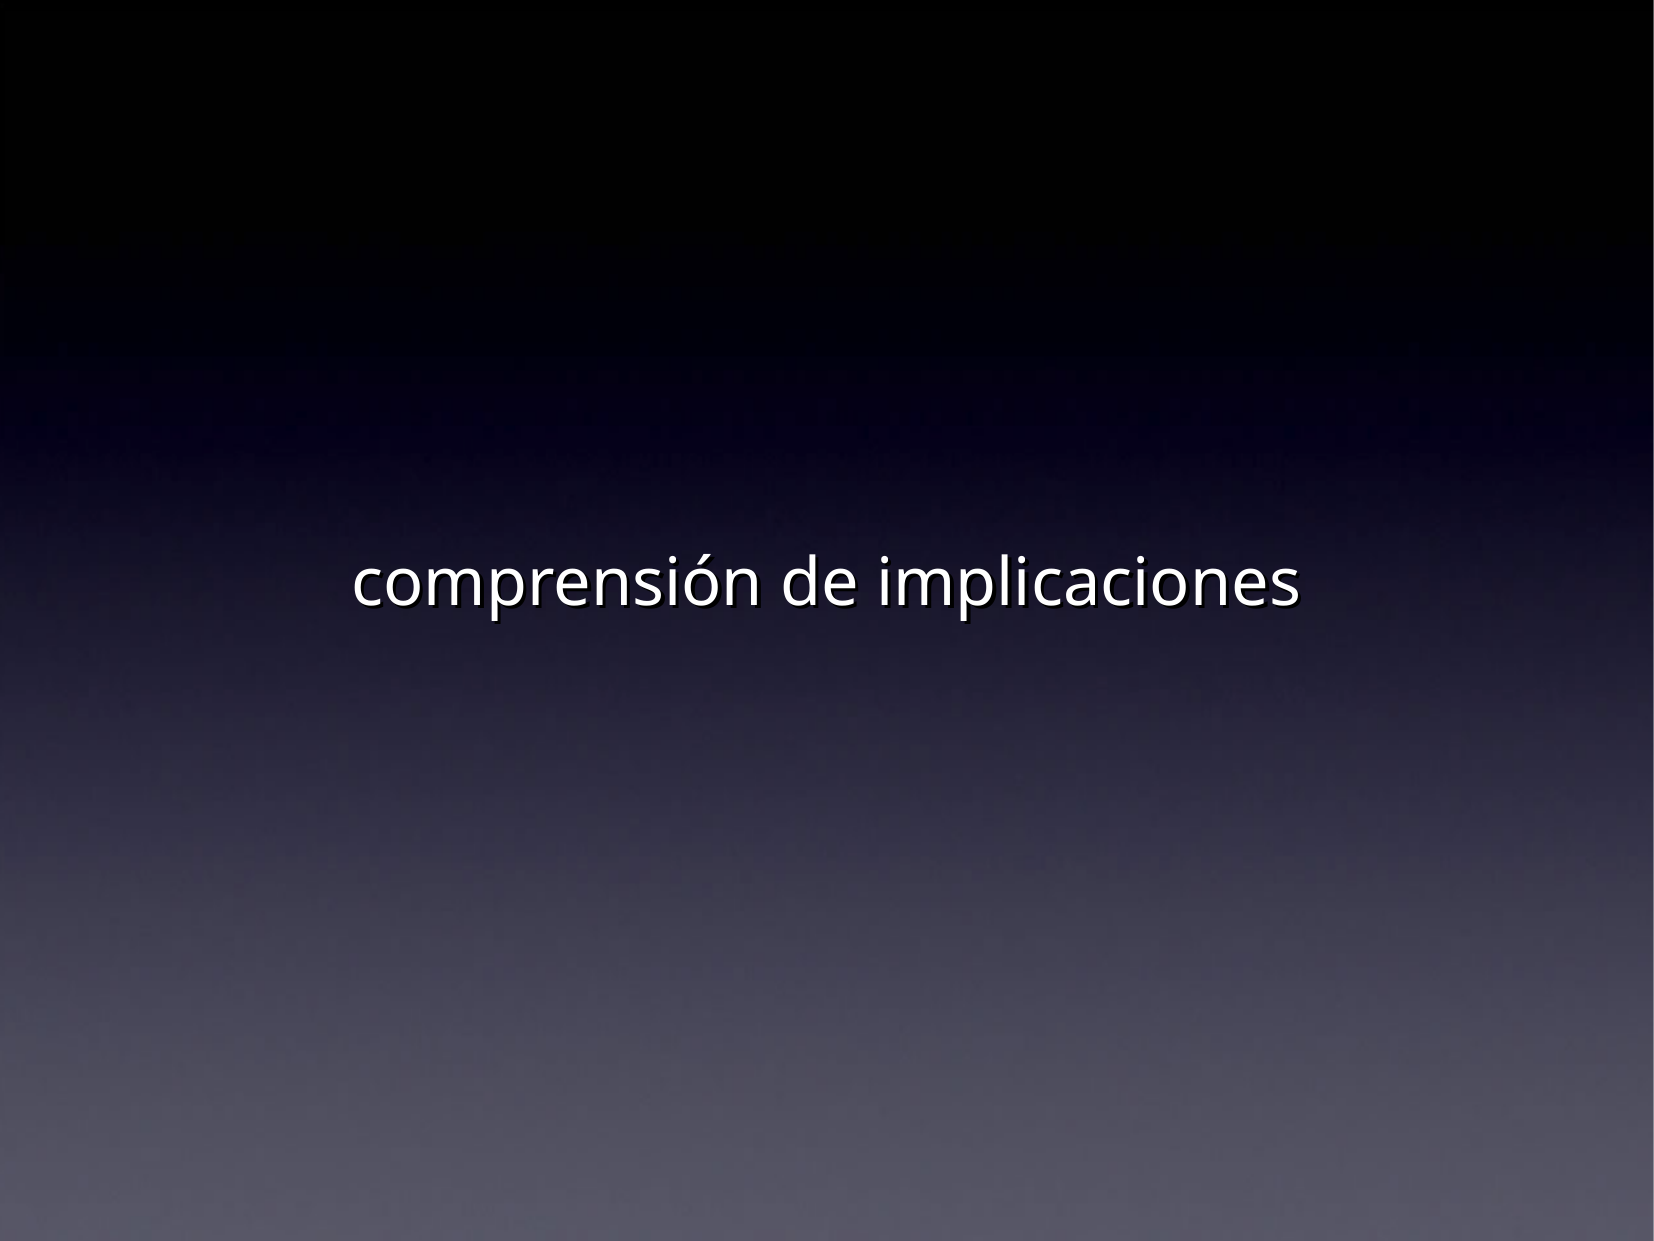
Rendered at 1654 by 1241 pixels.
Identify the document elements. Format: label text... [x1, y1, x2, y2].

subtitle comprensión de implicaciones [82, 49, 1571, 1109]
picture [0, 0, 1654, 1241]
